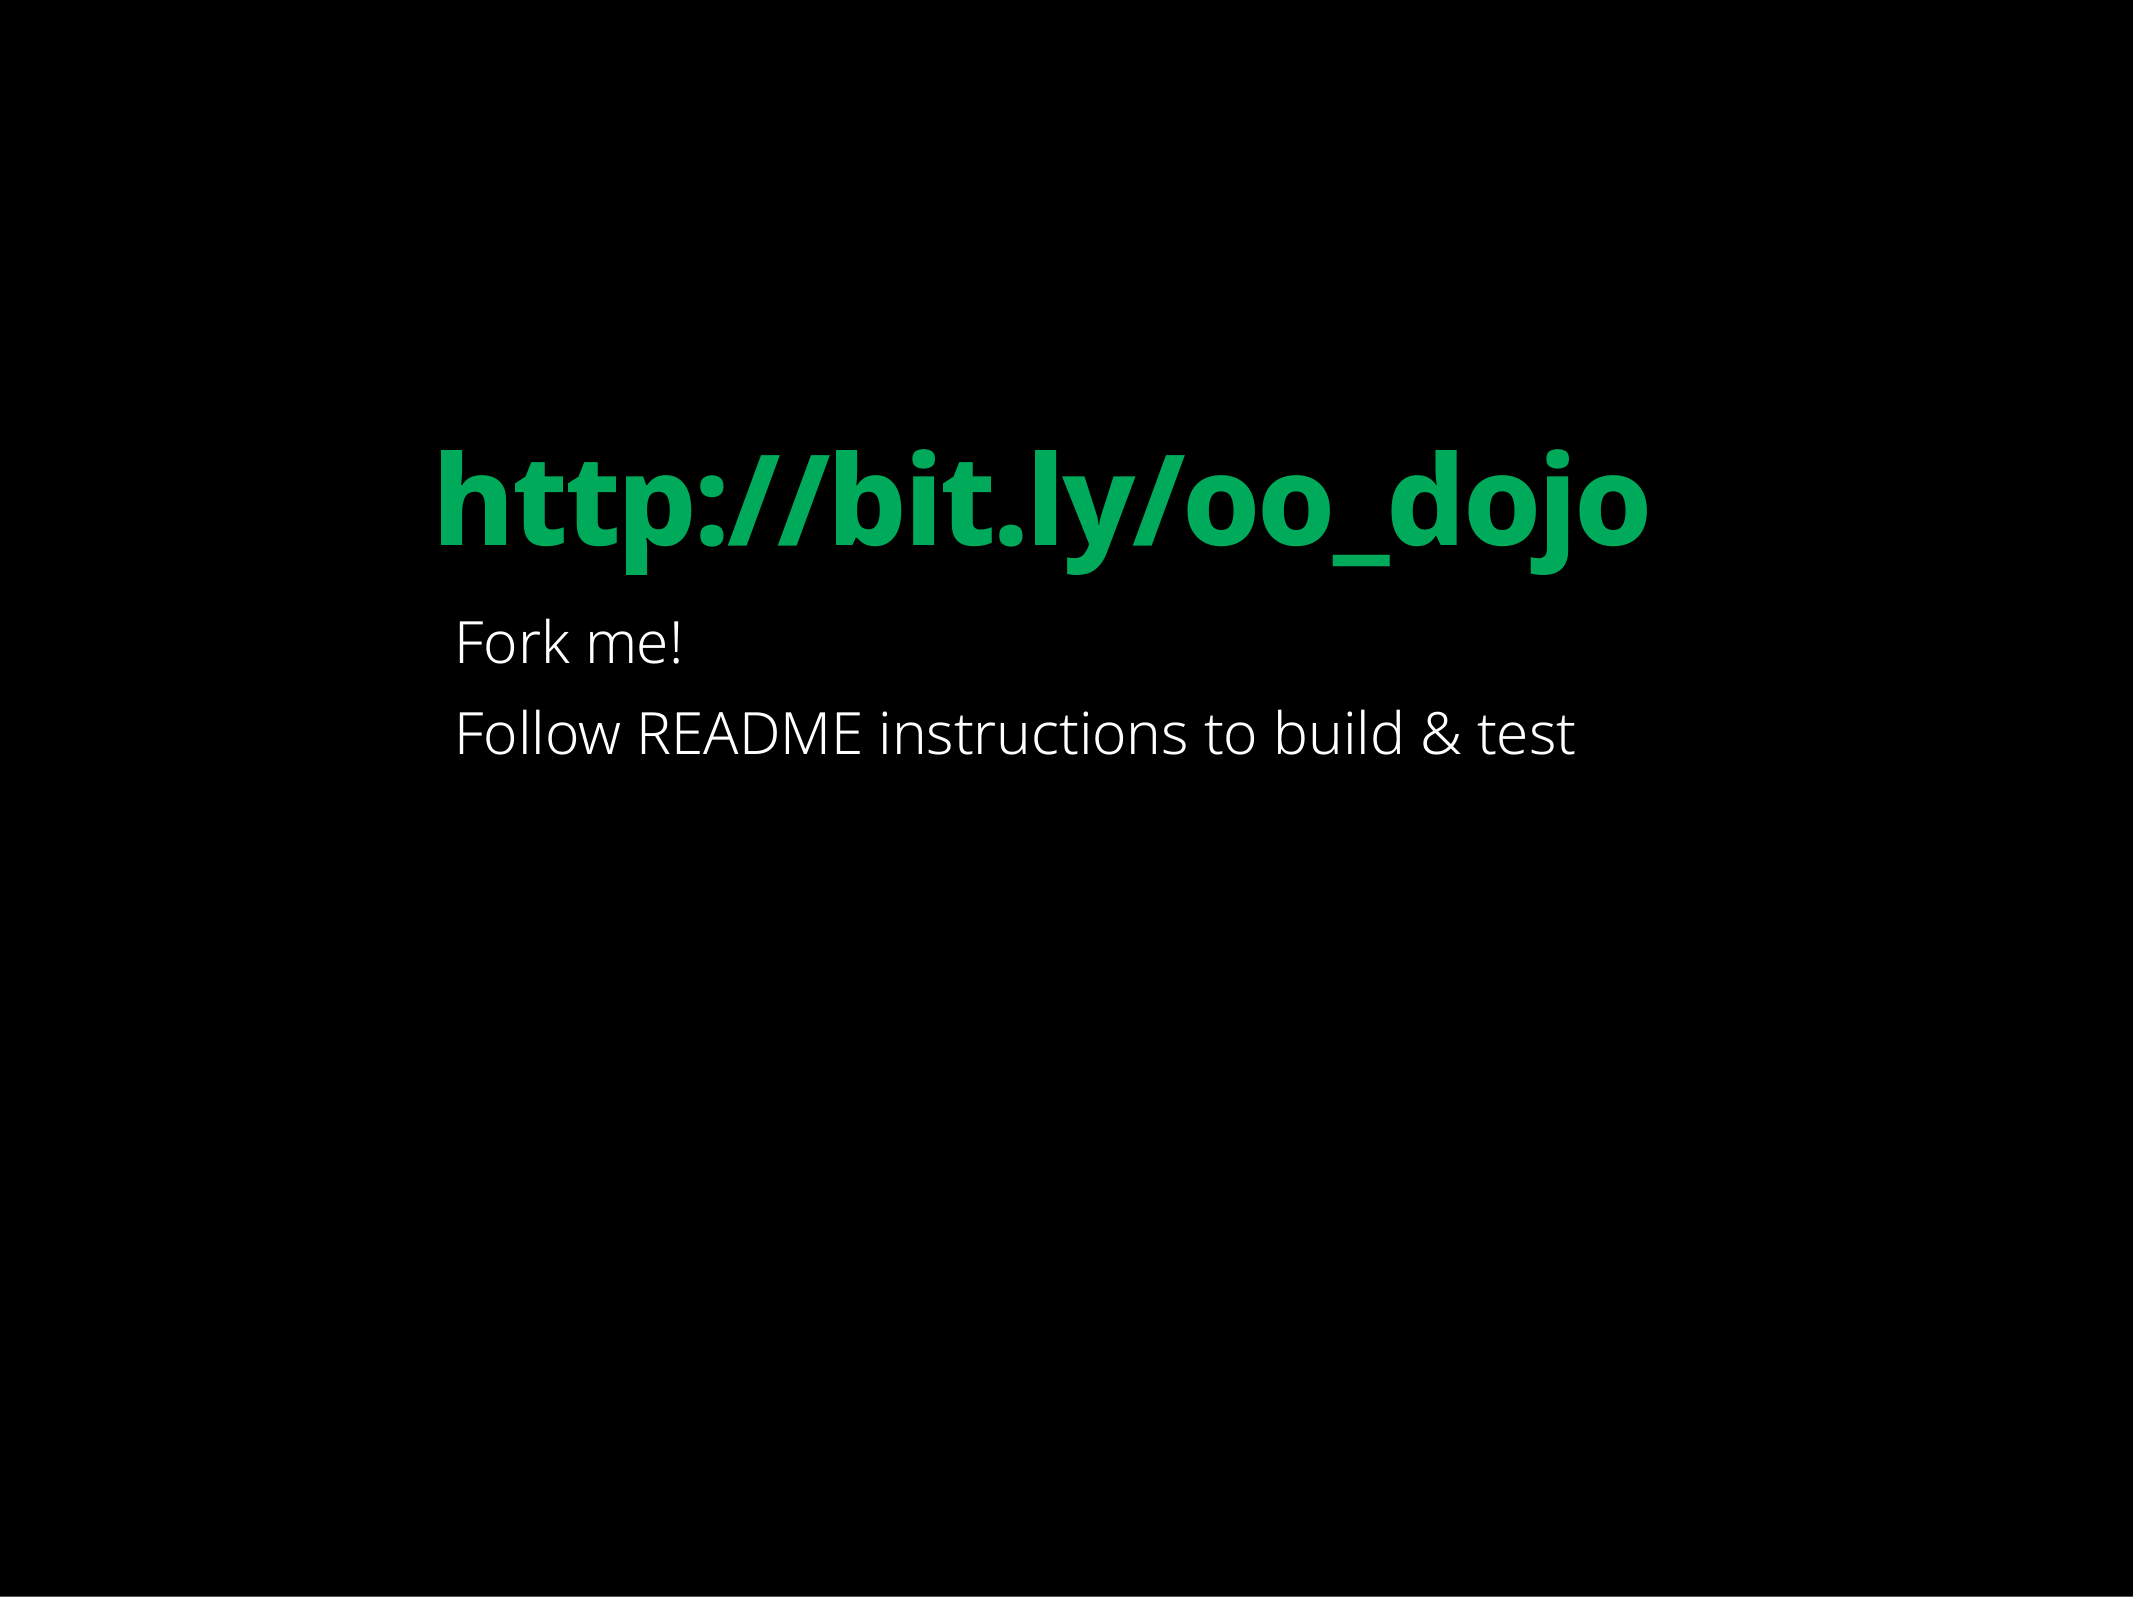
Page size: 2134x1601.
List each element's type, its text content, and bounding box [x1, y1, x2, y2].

text_box Fork me! Follow README instructions to build & test [331, 526, 1793, 813]
title http://bit.ly/oo_dojo [60, 419, 2086, 600]
text_box [0, 0, 2133, 1597]
